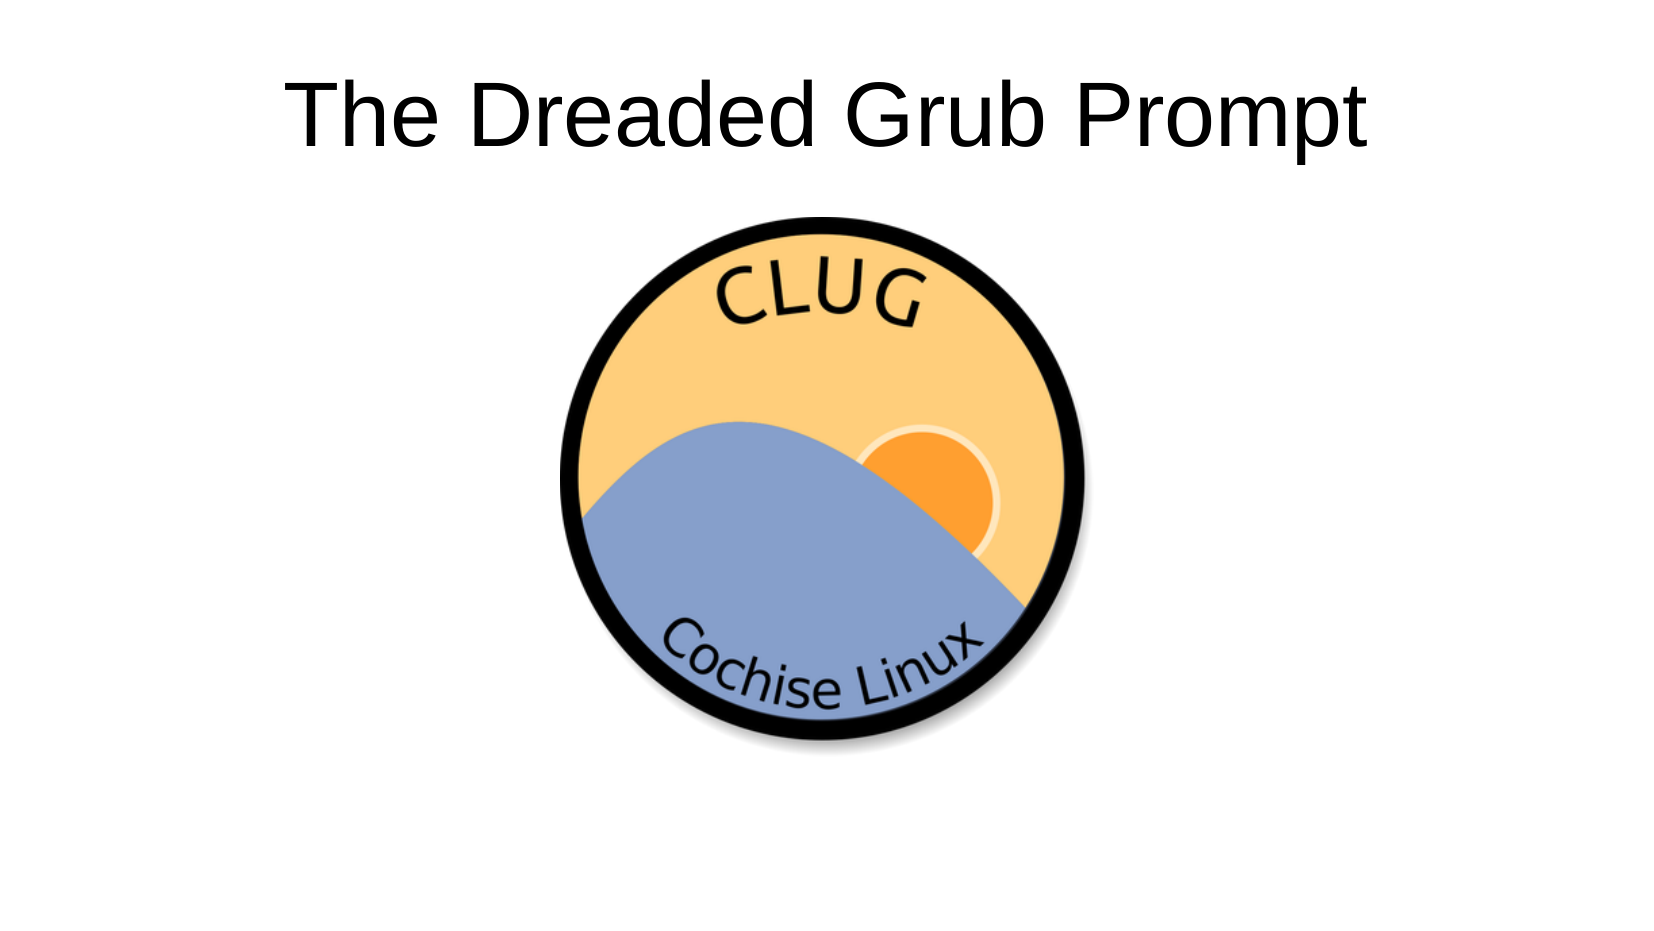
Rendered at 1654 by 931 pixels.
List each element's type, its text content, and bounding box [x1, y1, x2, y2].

title The Dreaded Grub Prompt [82, 37, 1571, 193]
picture [560, 217, 1094, 758]
